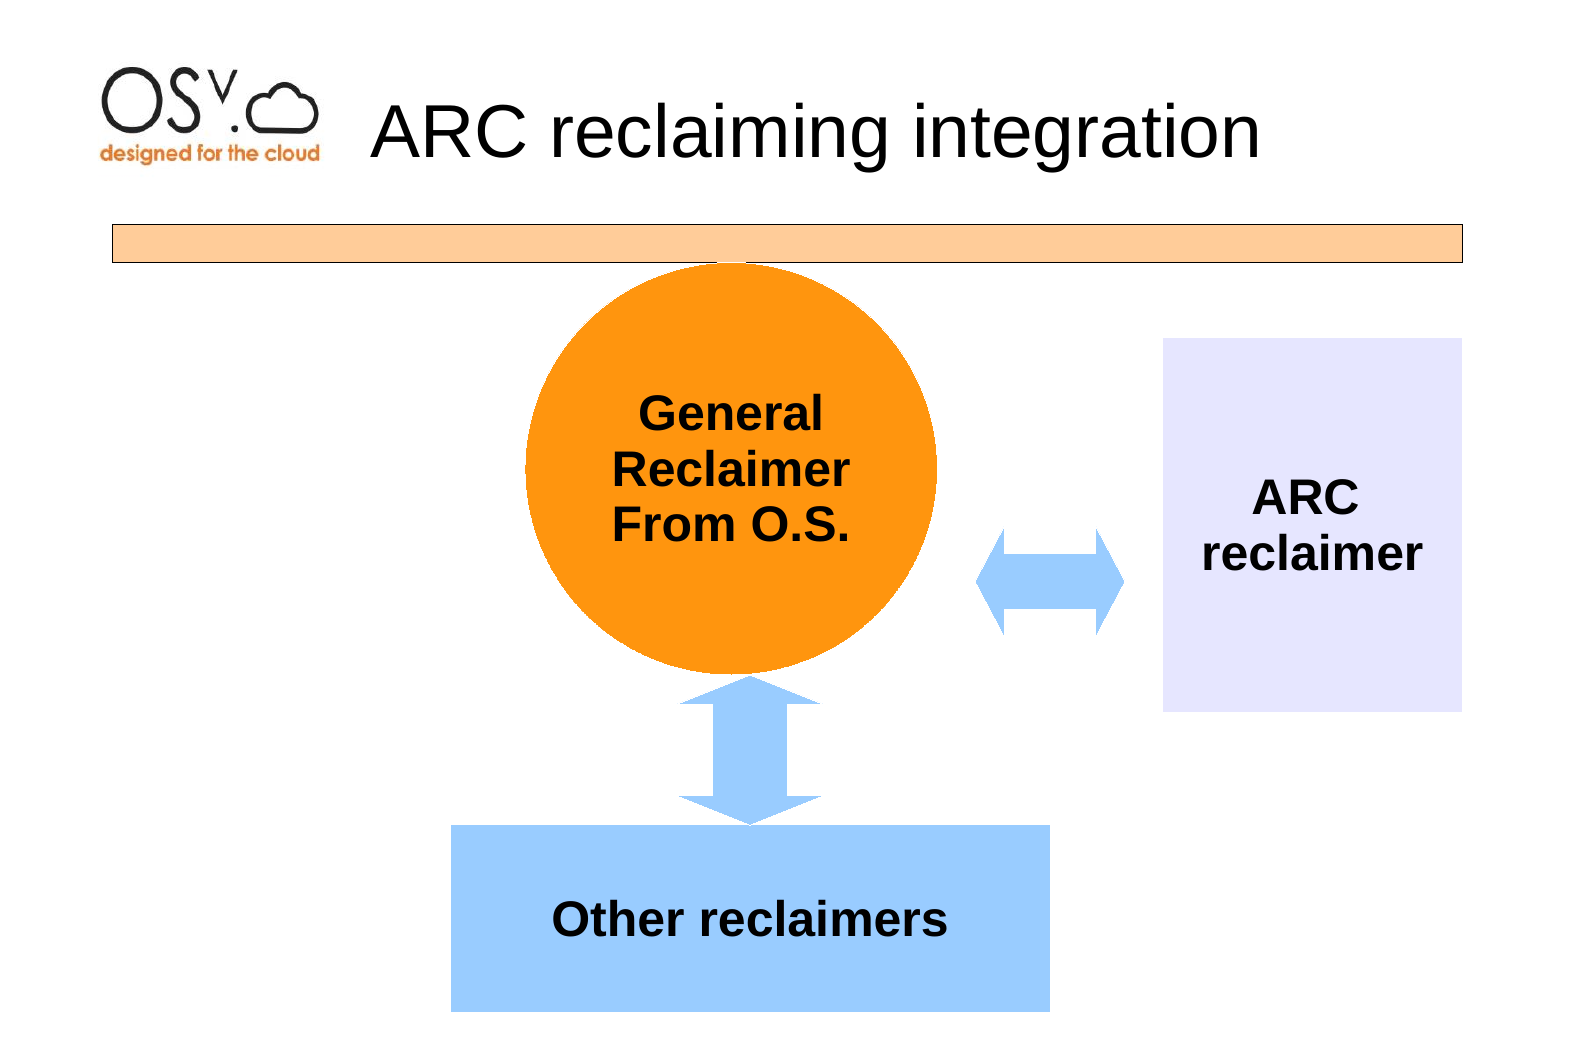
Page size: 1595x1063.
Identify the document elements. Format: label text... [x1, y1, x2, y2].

text_box ARC reclaimer [1162, 337, 1463, 713]
text_box General Reclaimer From O.S. [524, 262, 938, 676]
title ARC reclaiming integration [79, 42, 1515, 220]
text_box Other reclaimers [450, 824, 1051, 1013]
picture [83, 37, 338, 186]
text_box [975, 524, 1126, 638]
text_box [675, 675, 826, 826]
text_box [112, 224, 1463, 263]
